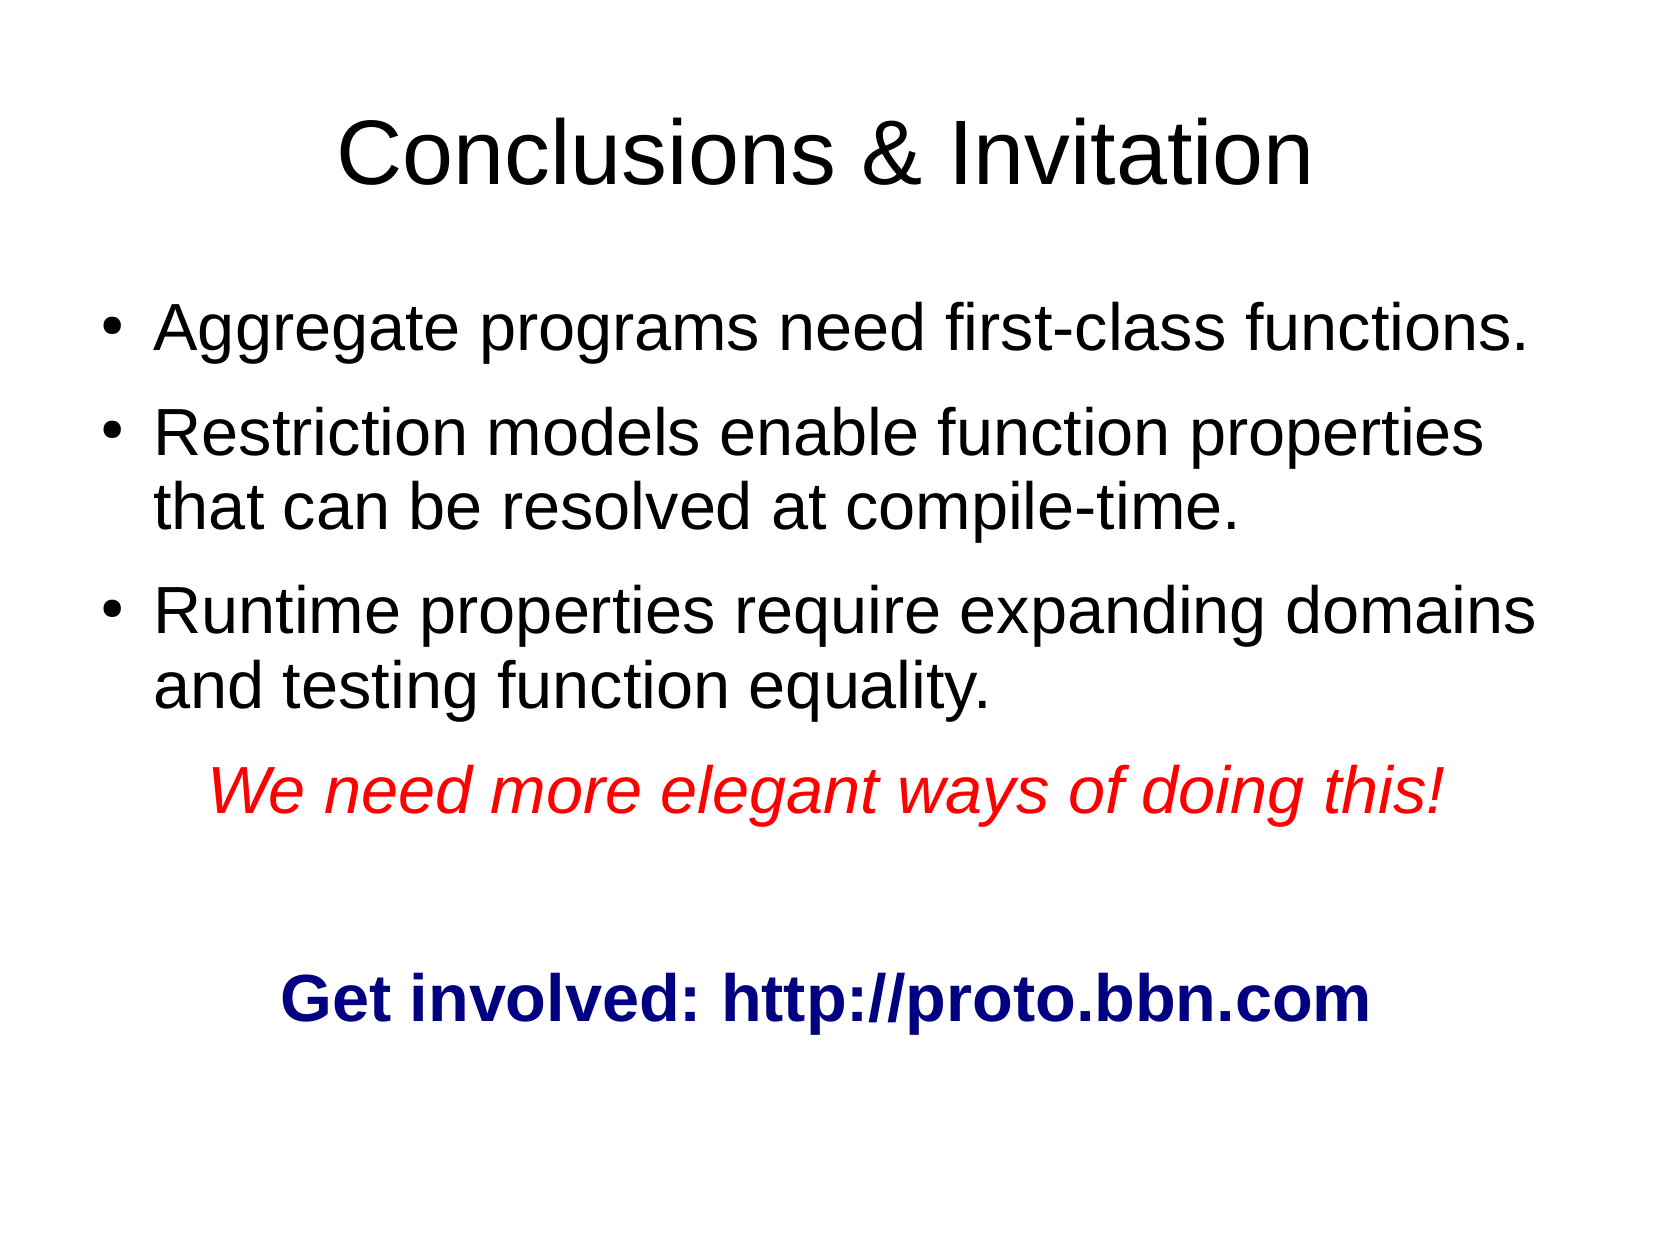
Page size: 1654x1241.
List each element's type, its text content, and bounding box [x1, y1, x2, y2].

title Conclusions & Invitation [82, 56, 1571, 250]
list Aggregate programs need first-class functions. Restriction models enable function properties that can be resolved at compile-time. Runtime properties require expanding domains and testing function equality. We need more elegant ways of doing this! Get involved: http://proto.bbn.com [82, 290, 1571, 1094]
